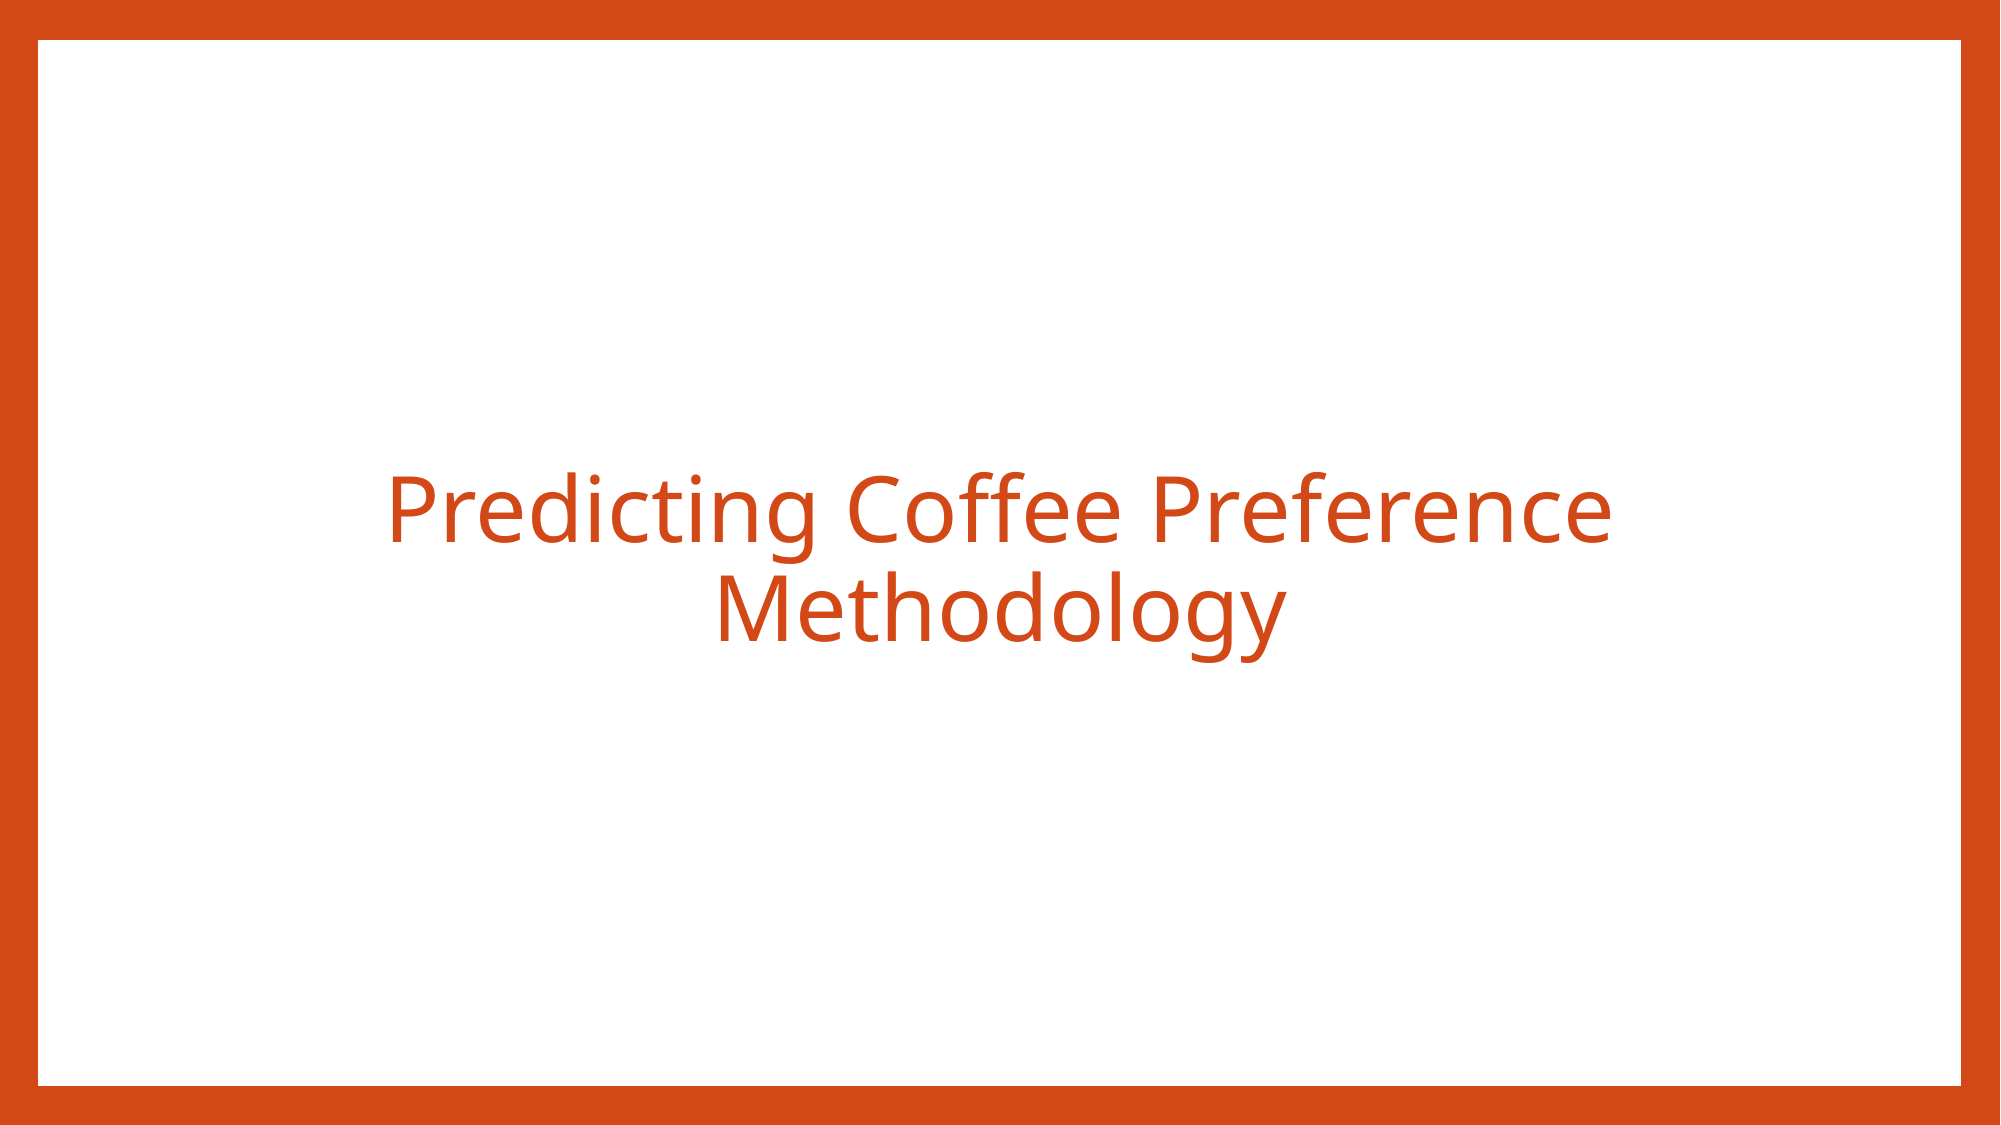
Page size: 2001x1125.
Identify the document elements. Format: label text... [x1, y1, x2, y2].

title Predicting Coffee Preference Methodology [189, 451, 1810, 674]
